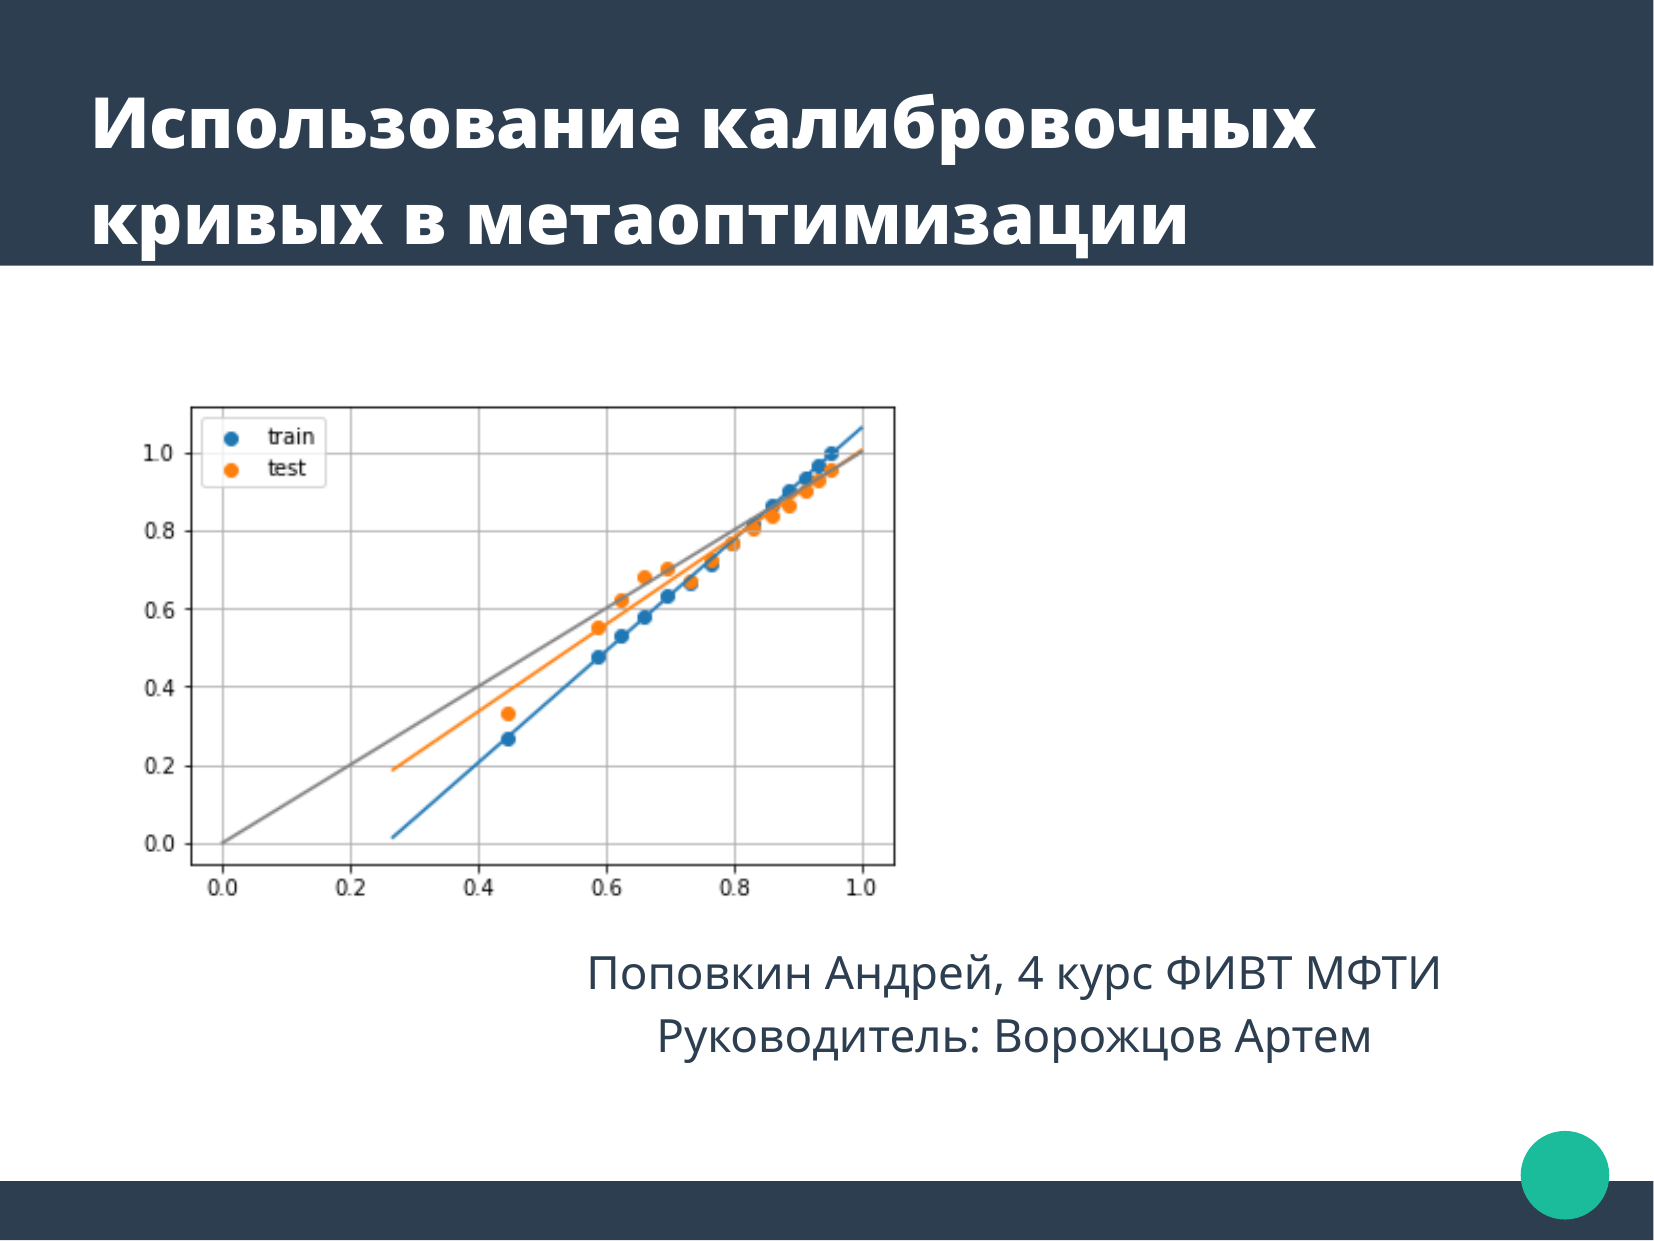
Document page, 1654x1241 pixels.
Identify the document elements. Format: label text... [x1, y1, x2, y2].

picture [128, 386, 916, 916]
subtitle Поповкин Андрей, 4 курс ФИВТ МФТИ Руководитель: Ворожцов Артем [435, 810, 1595, 1197]
title Использование калибровочных кривых в метаоптимизации [90, 0, 1561, 406]
